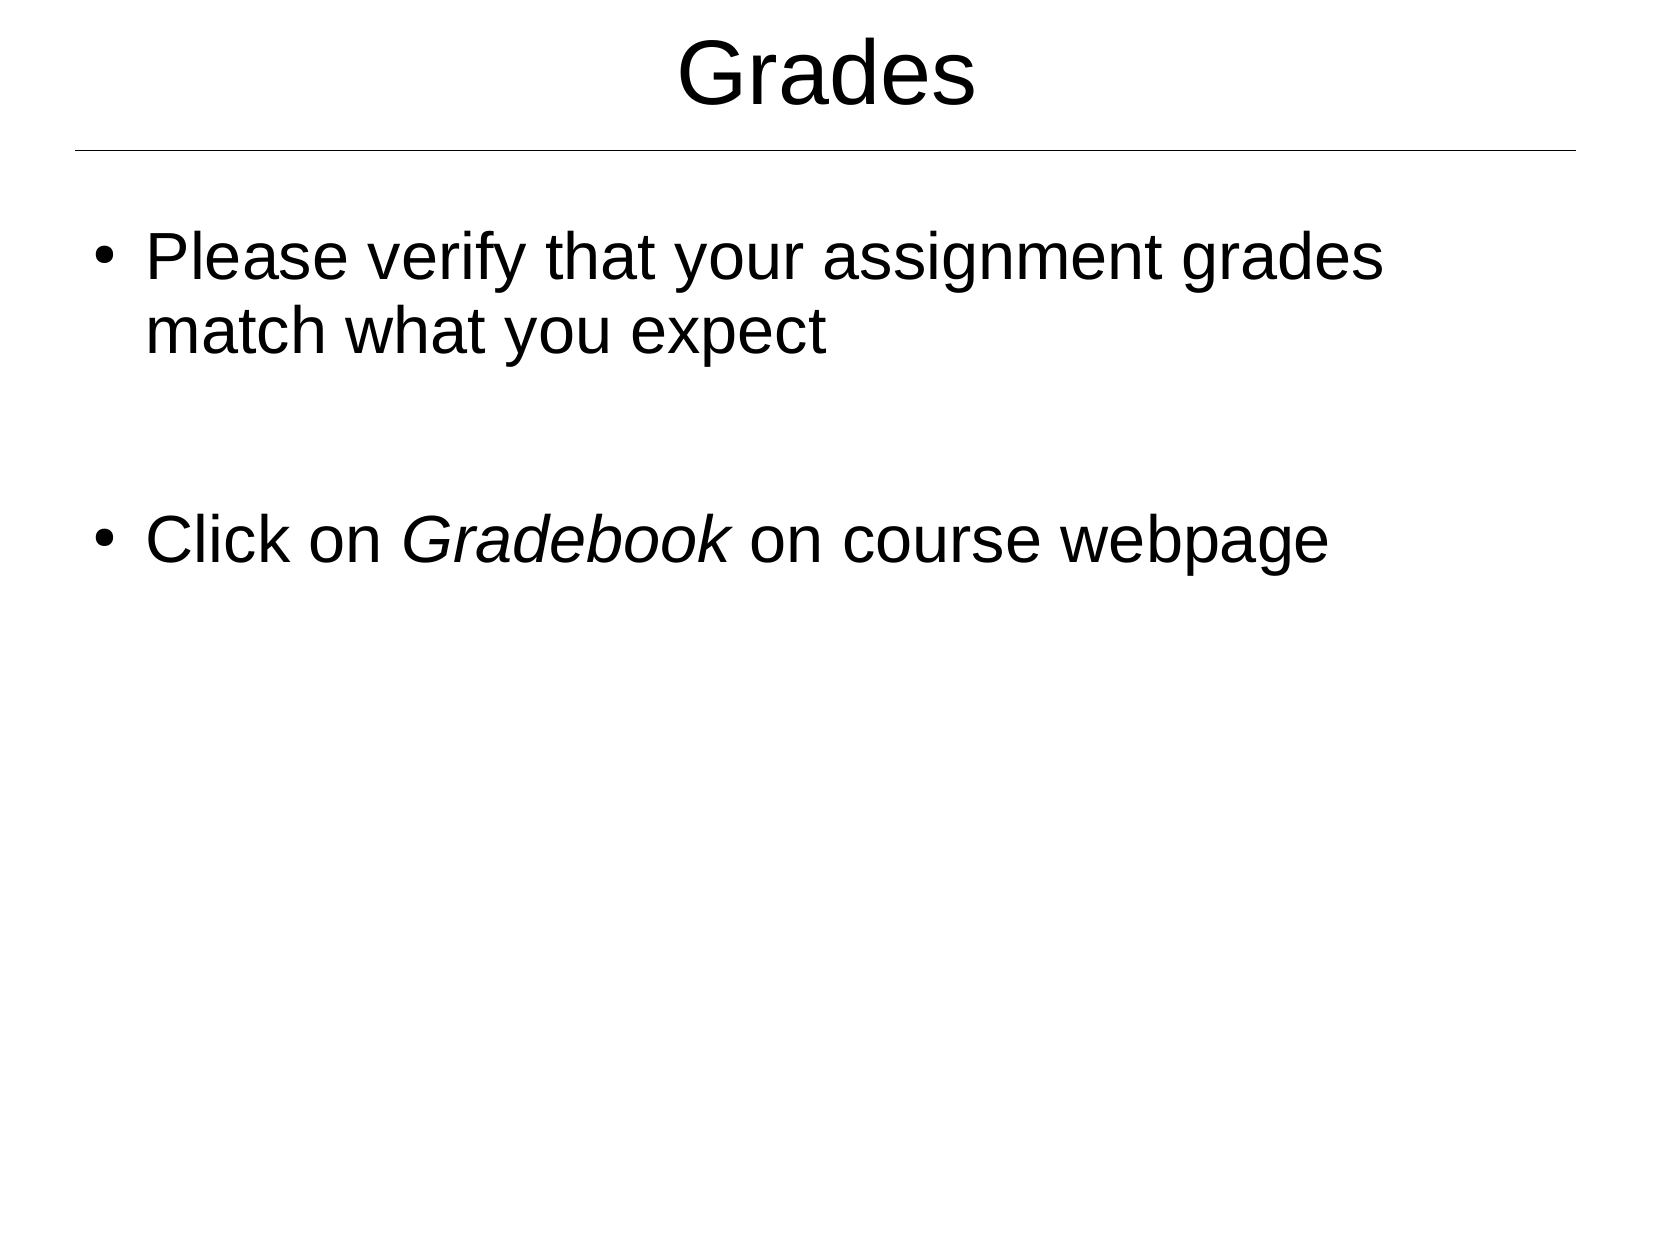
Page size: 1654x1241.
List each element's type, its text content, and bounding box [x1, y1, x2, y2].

title Grades [82, 0, 1571, 154]
list Please verify that your assignment grades match what you expect Click on Gradebook on course webpage [75, 218, 1564, 1038]
